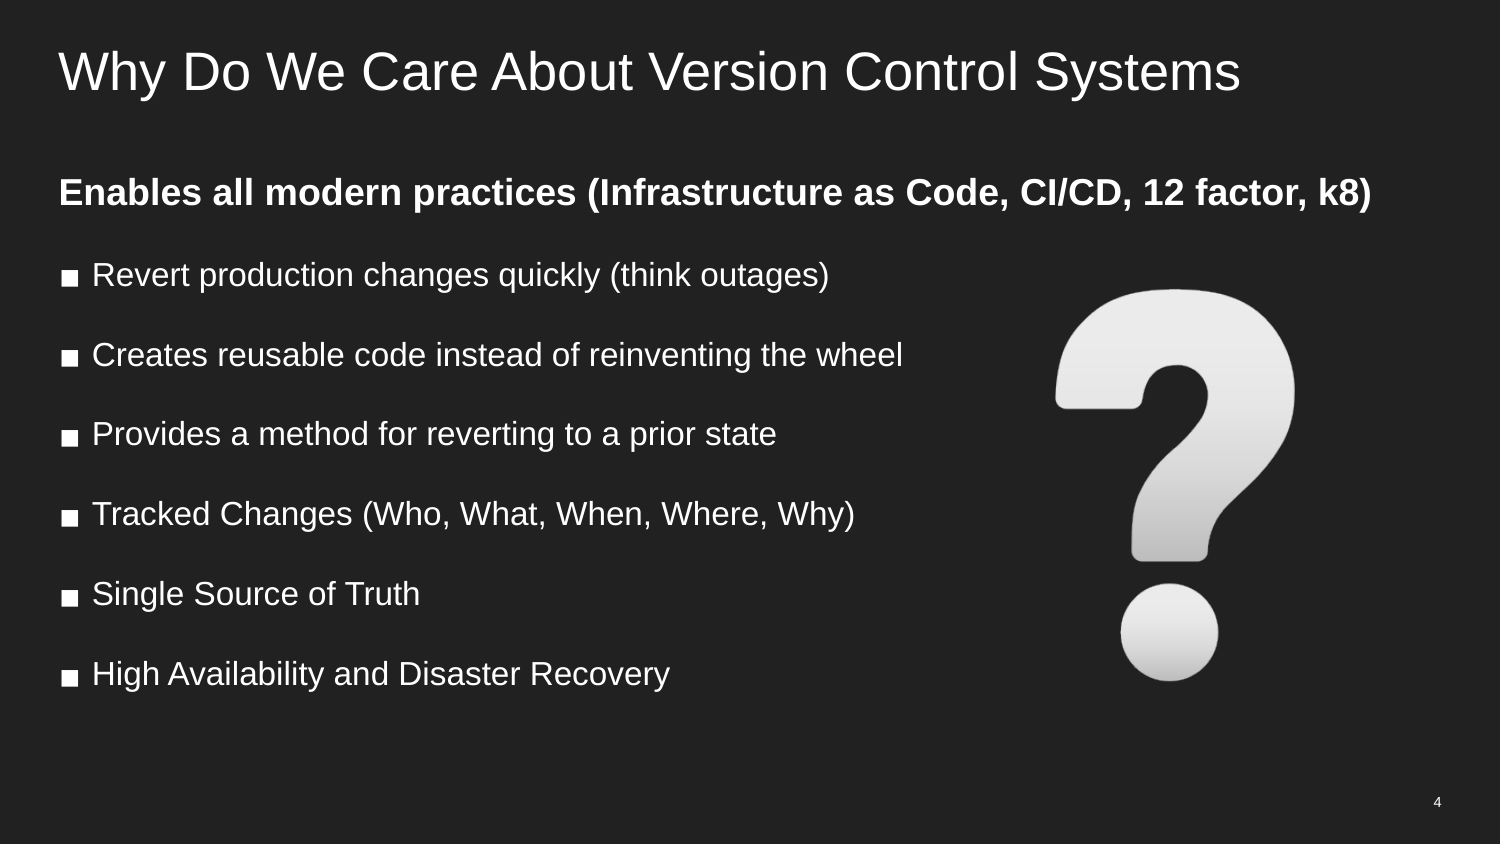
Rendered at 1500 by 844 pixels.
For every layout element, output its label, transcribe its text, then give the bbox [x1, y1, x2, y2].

title Why Do We Care About Version Control Systems [58, 36, 1442, 130]
slide_number 1 [1392, 793, 1442, 815]
list Enables all modern practices (Infrastructure as Code, CI/CD, 12 factor, k8) Revert production changes quickly (think outages) Creates reusable code instead of reinventing the wheel Provides a method for reverting to a prior state Tracked Changes (Who, What, When, Where, Why) Single Source of Truth High Availability and Disaster Recovery [58, 161, 1442, 754]
picture [914, 213, 1436, 736]
